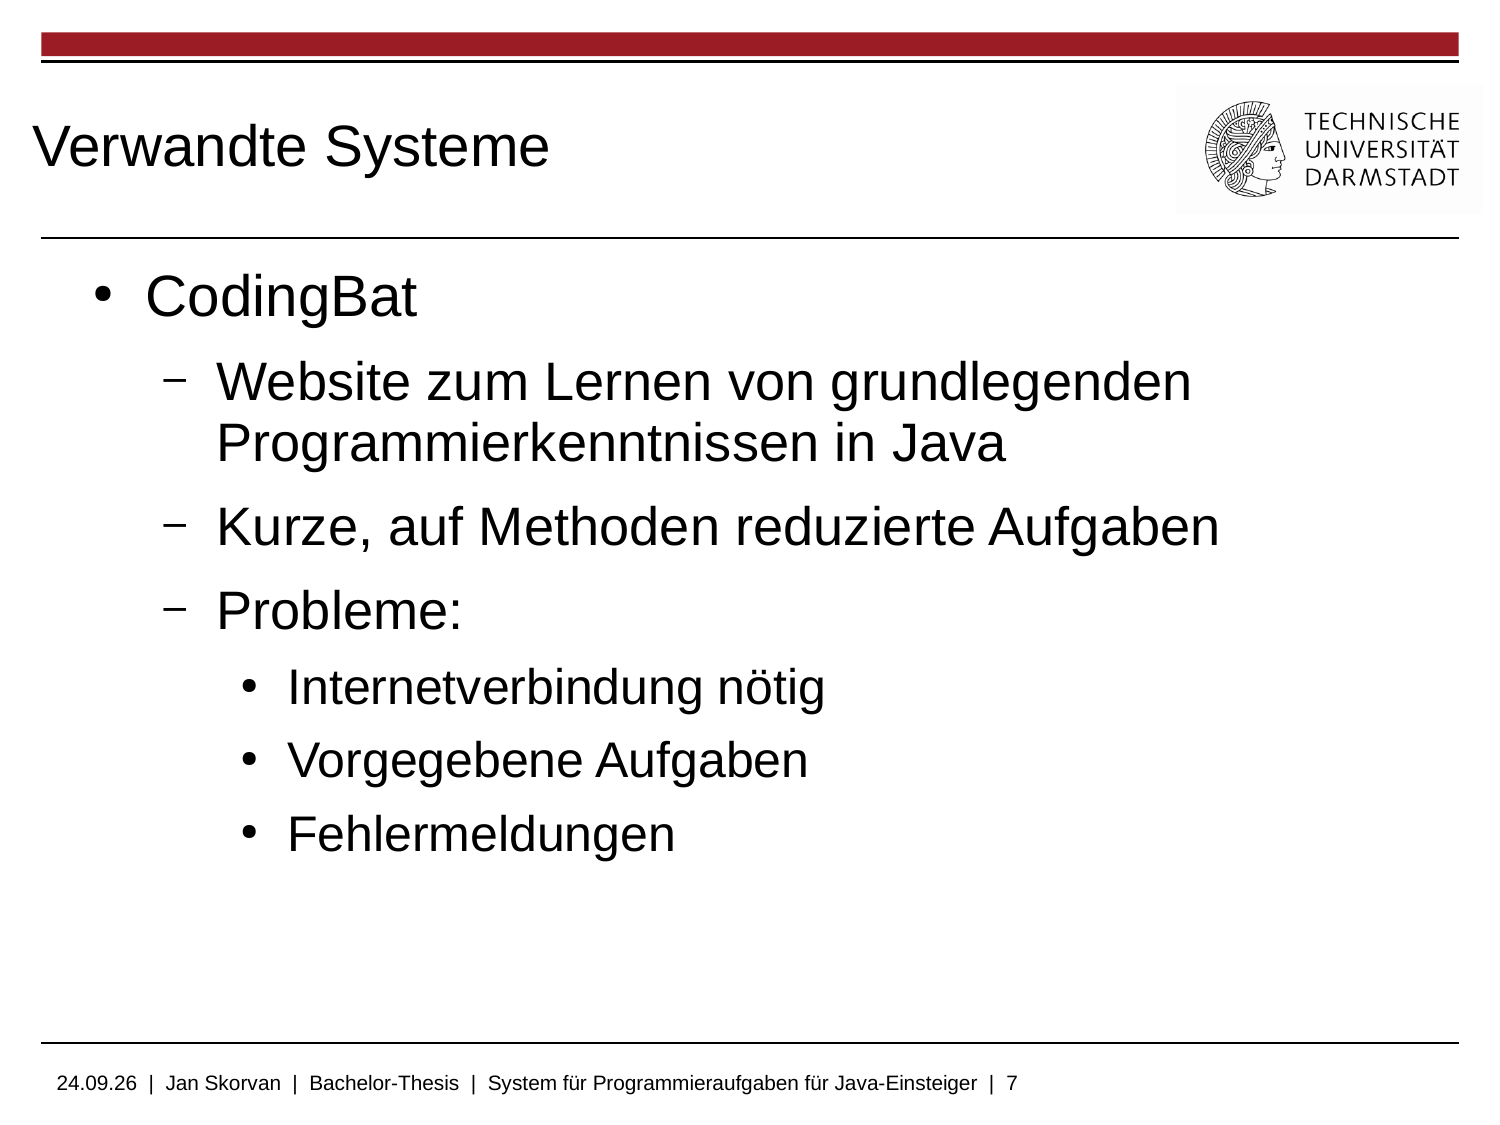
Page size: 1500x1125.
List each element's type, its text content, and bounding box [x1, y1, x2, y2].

title Verwandte Systeme [32, 70, 1123, 222]
list CodingBat Website zum Lernen von grundlegenden Programmierkenntnissen in Java Kurze, auf Methoden reduzierte Aufgaben Probleme: Internetverbindung nötig Vorgegebene Aufgaben Fehlermeldungen [75, 263, 1425, 916]
